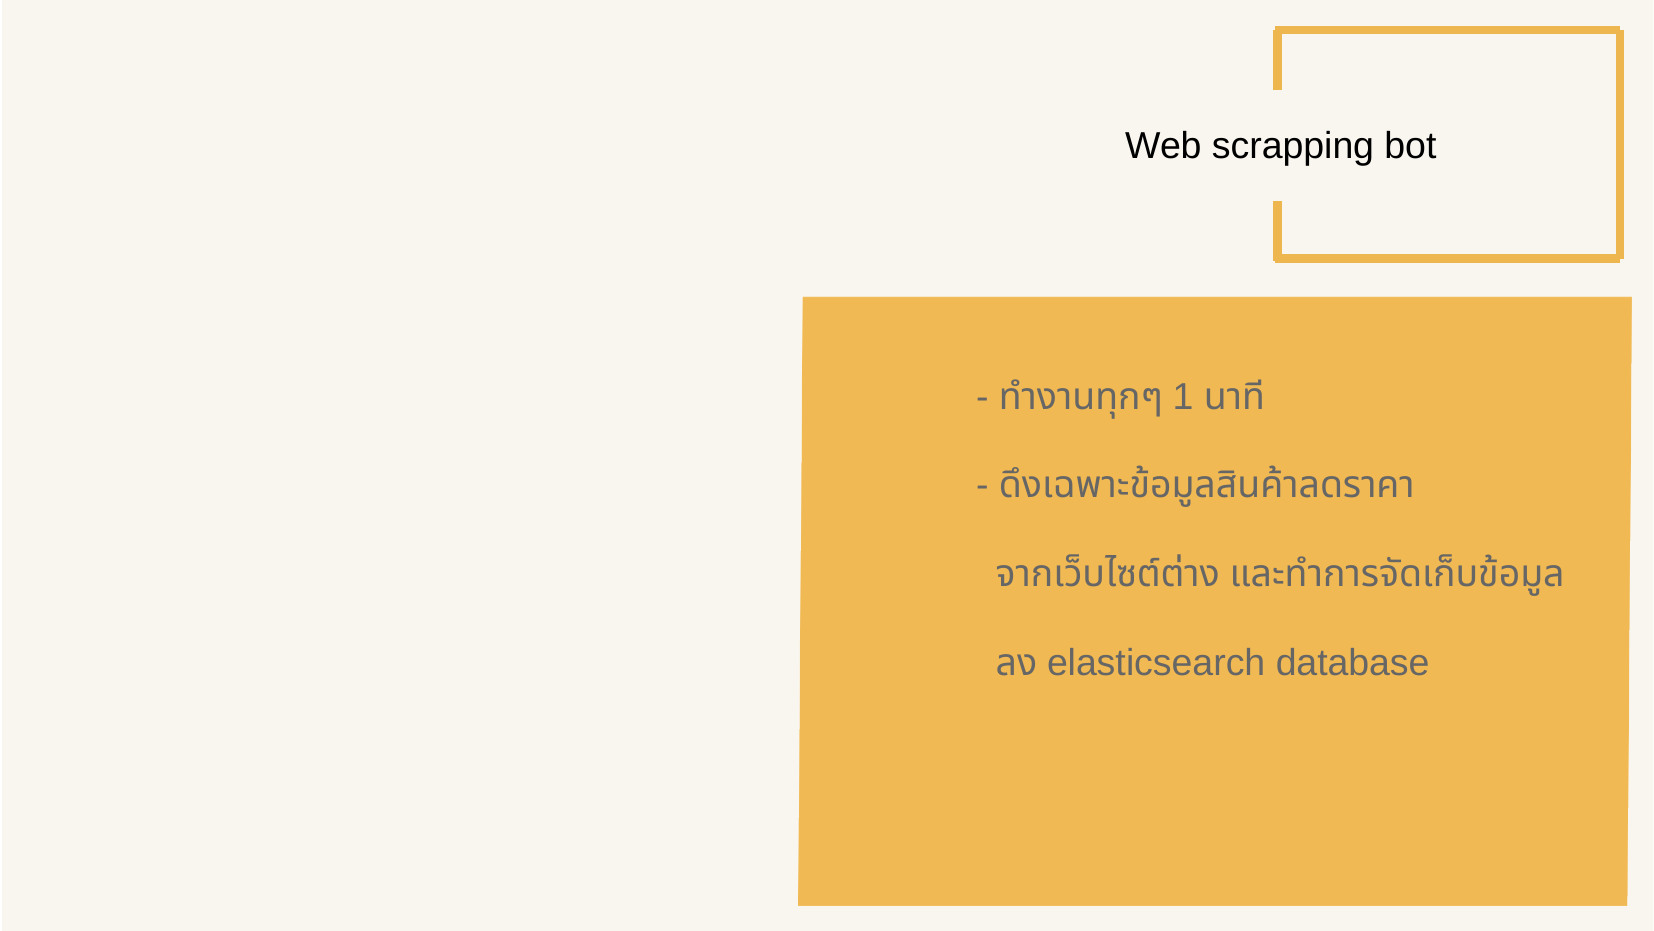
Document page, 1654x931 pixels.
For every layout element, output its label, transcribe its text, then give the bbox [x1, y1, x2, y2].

text_box - ดึงเฉพาะข้อมูลสินค้าลดราคา [925, 456, 1649, 535]
text_box จากเว็บไซต์ต่าง และทำการจัดเก็บข้อมูล [925, 545, 1649, 624]
text_box ลง elasticsearch database [925, 633, 1649, 712]
picture [2, 0, 1654, 931]
text_box Web scrapping bot [1075, 117, 1480, 253]
text_box - ทำงานทุกๆ 1 นาที [925, 367, 1649, 446]
